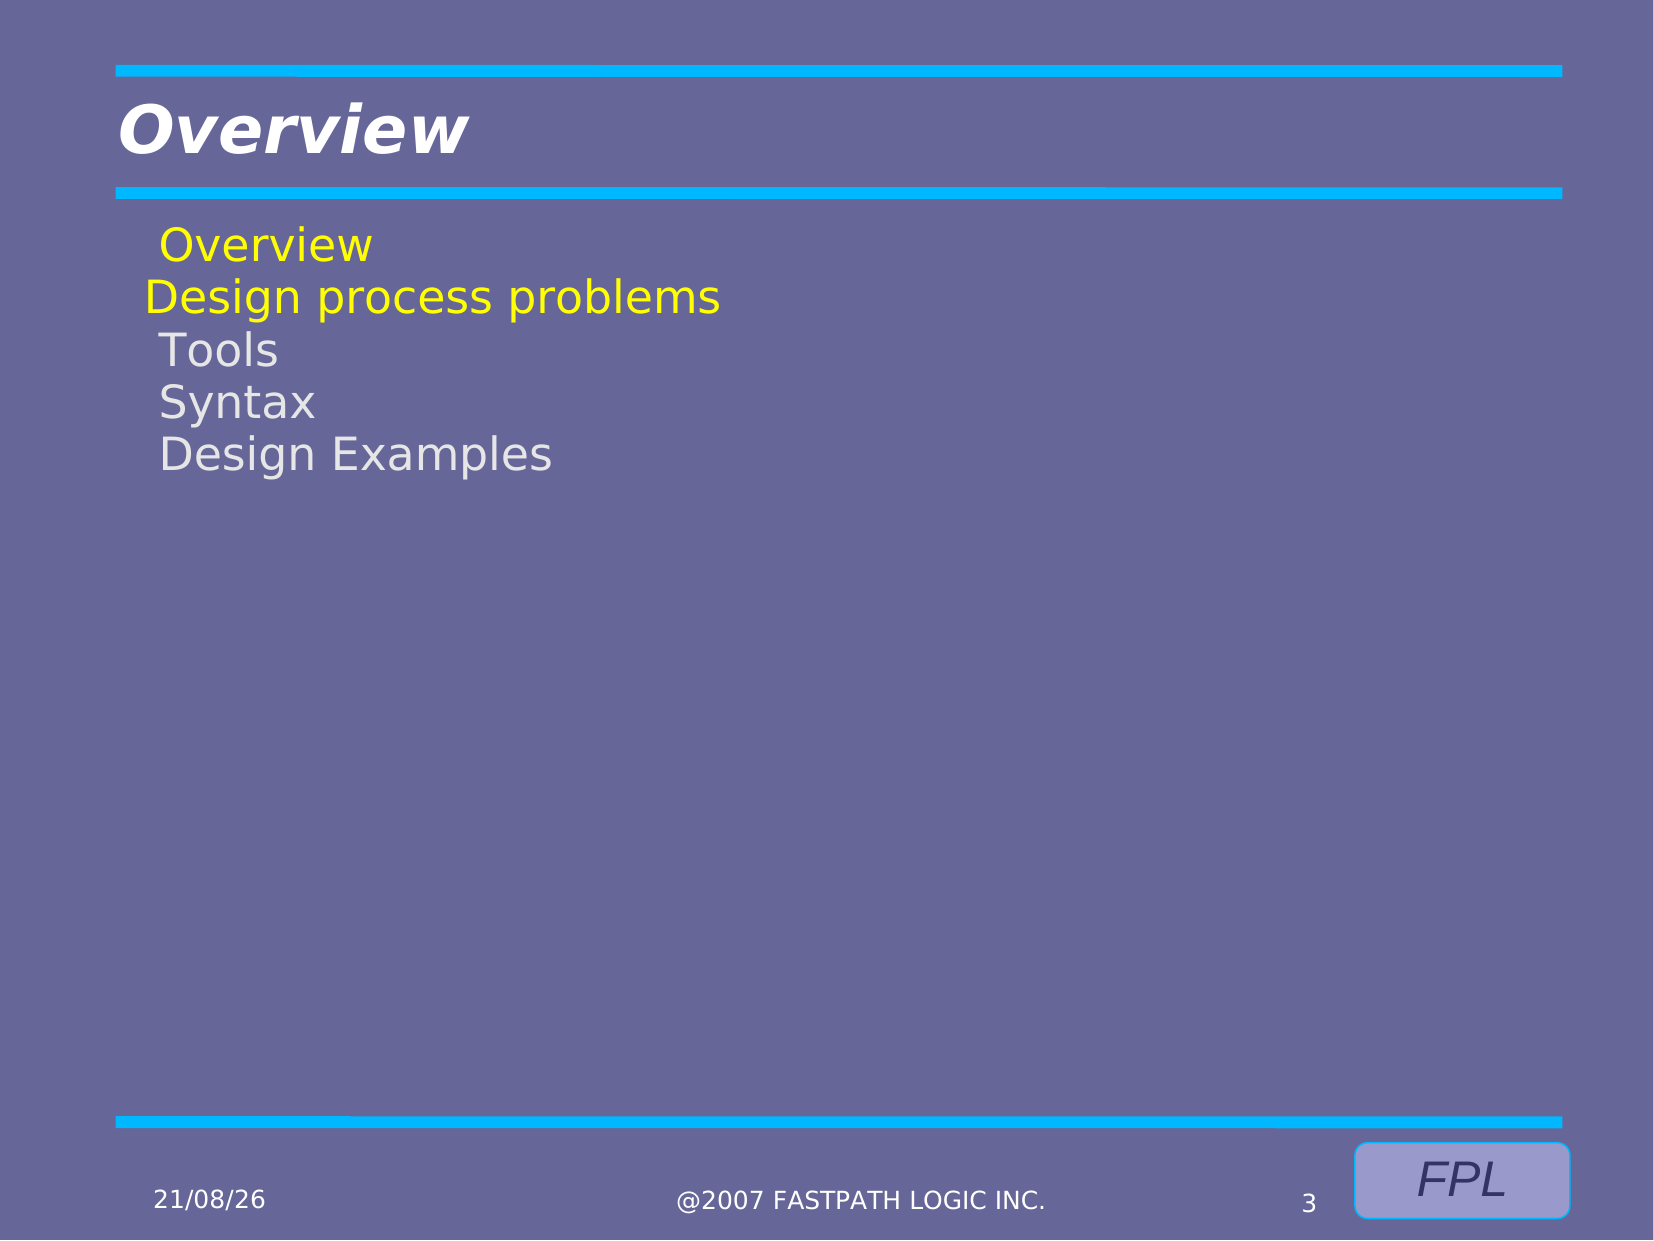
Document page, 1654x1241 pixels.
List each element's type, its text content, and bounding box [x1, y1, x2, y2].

list Overview Design process problems Tools Syntax Design Examples [126, 219, 1566, 1133]
title Overview [118, 41, 1531, 220]
